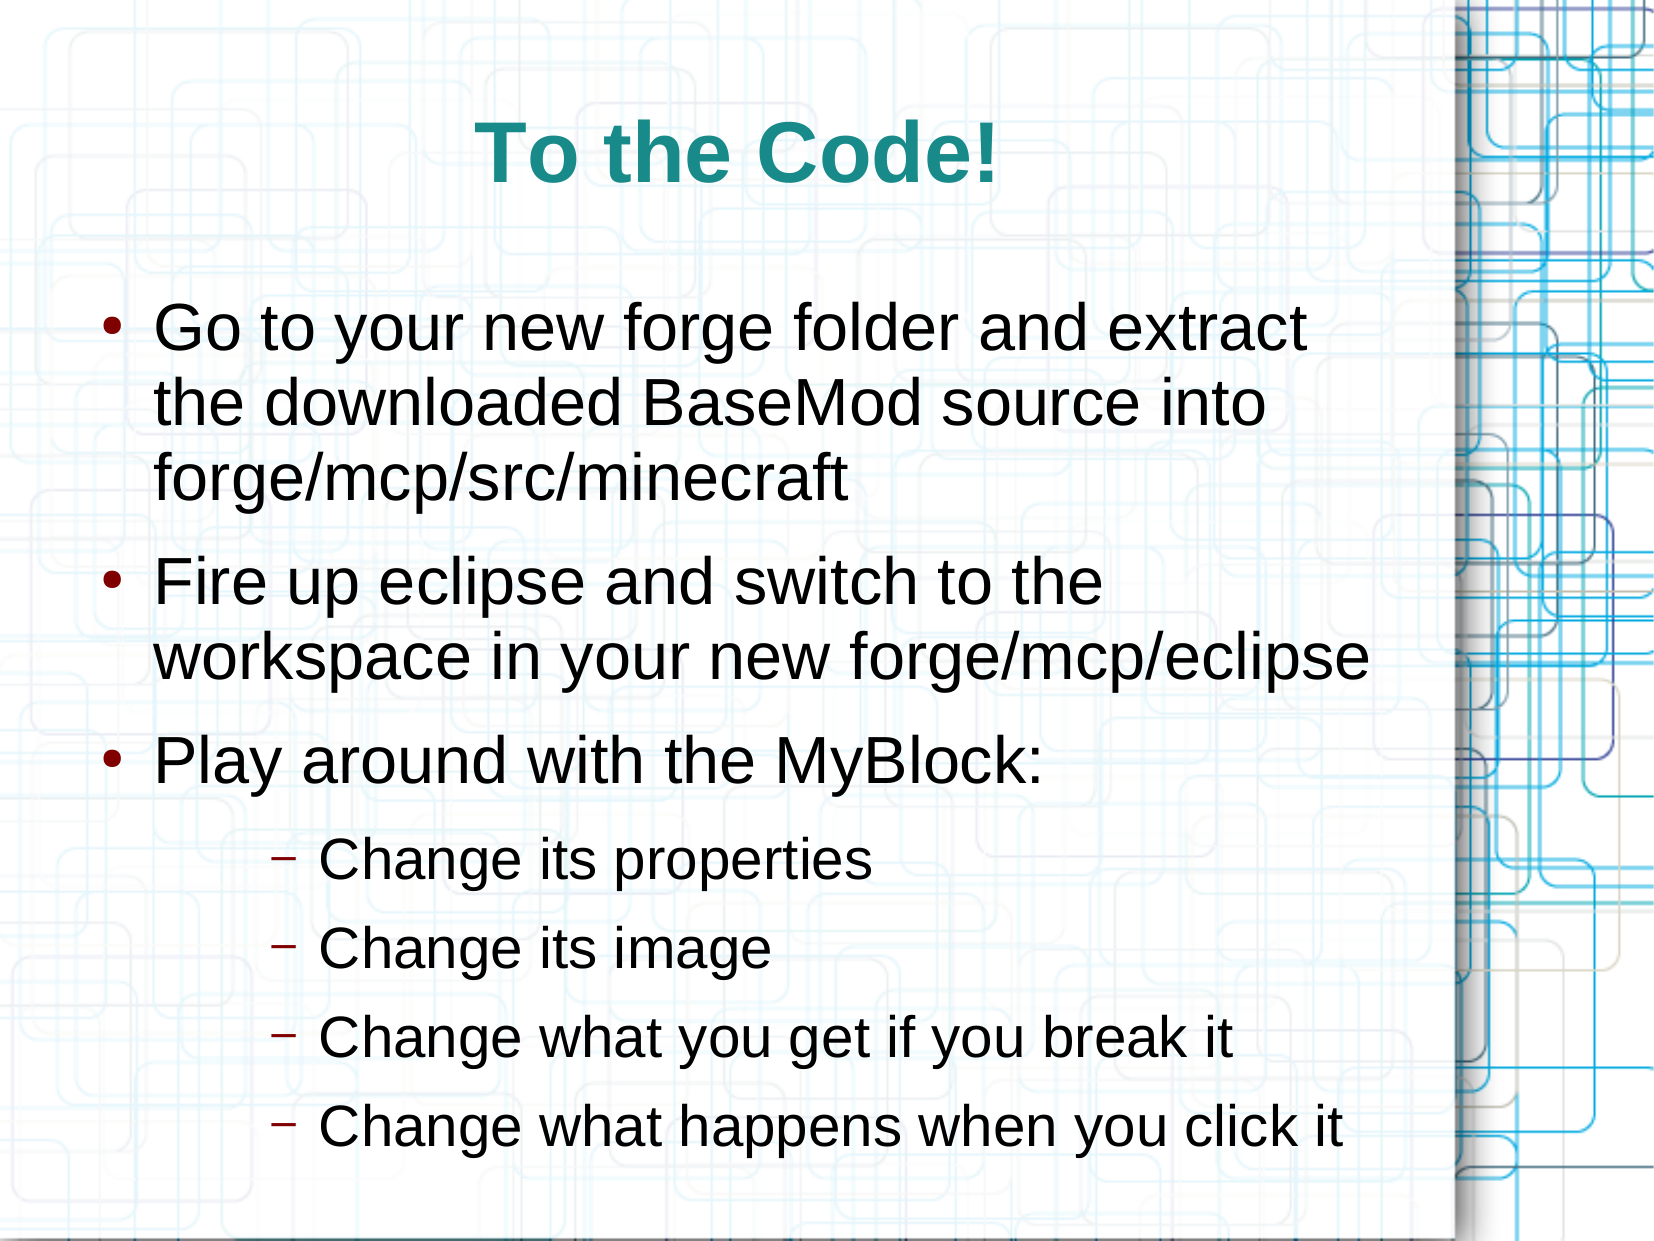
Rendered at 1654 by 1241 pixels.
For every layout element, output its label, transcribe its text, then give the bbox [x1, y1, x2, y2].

picture [0, 0, 1654, 1241]
title To the Code! [59, 49, 1418, 257]
list Go to your new forge folder and extract the downloaded BaseMod source into forge/mcp/src/minecraft Fire up eclipse and switch to the workspace in your new forge/mcp/eclipse Play around with the MyBlock: Change its properties Change its image Change what you get if you break it Change what happens when you click it [82, 290, 1418, 1159]
